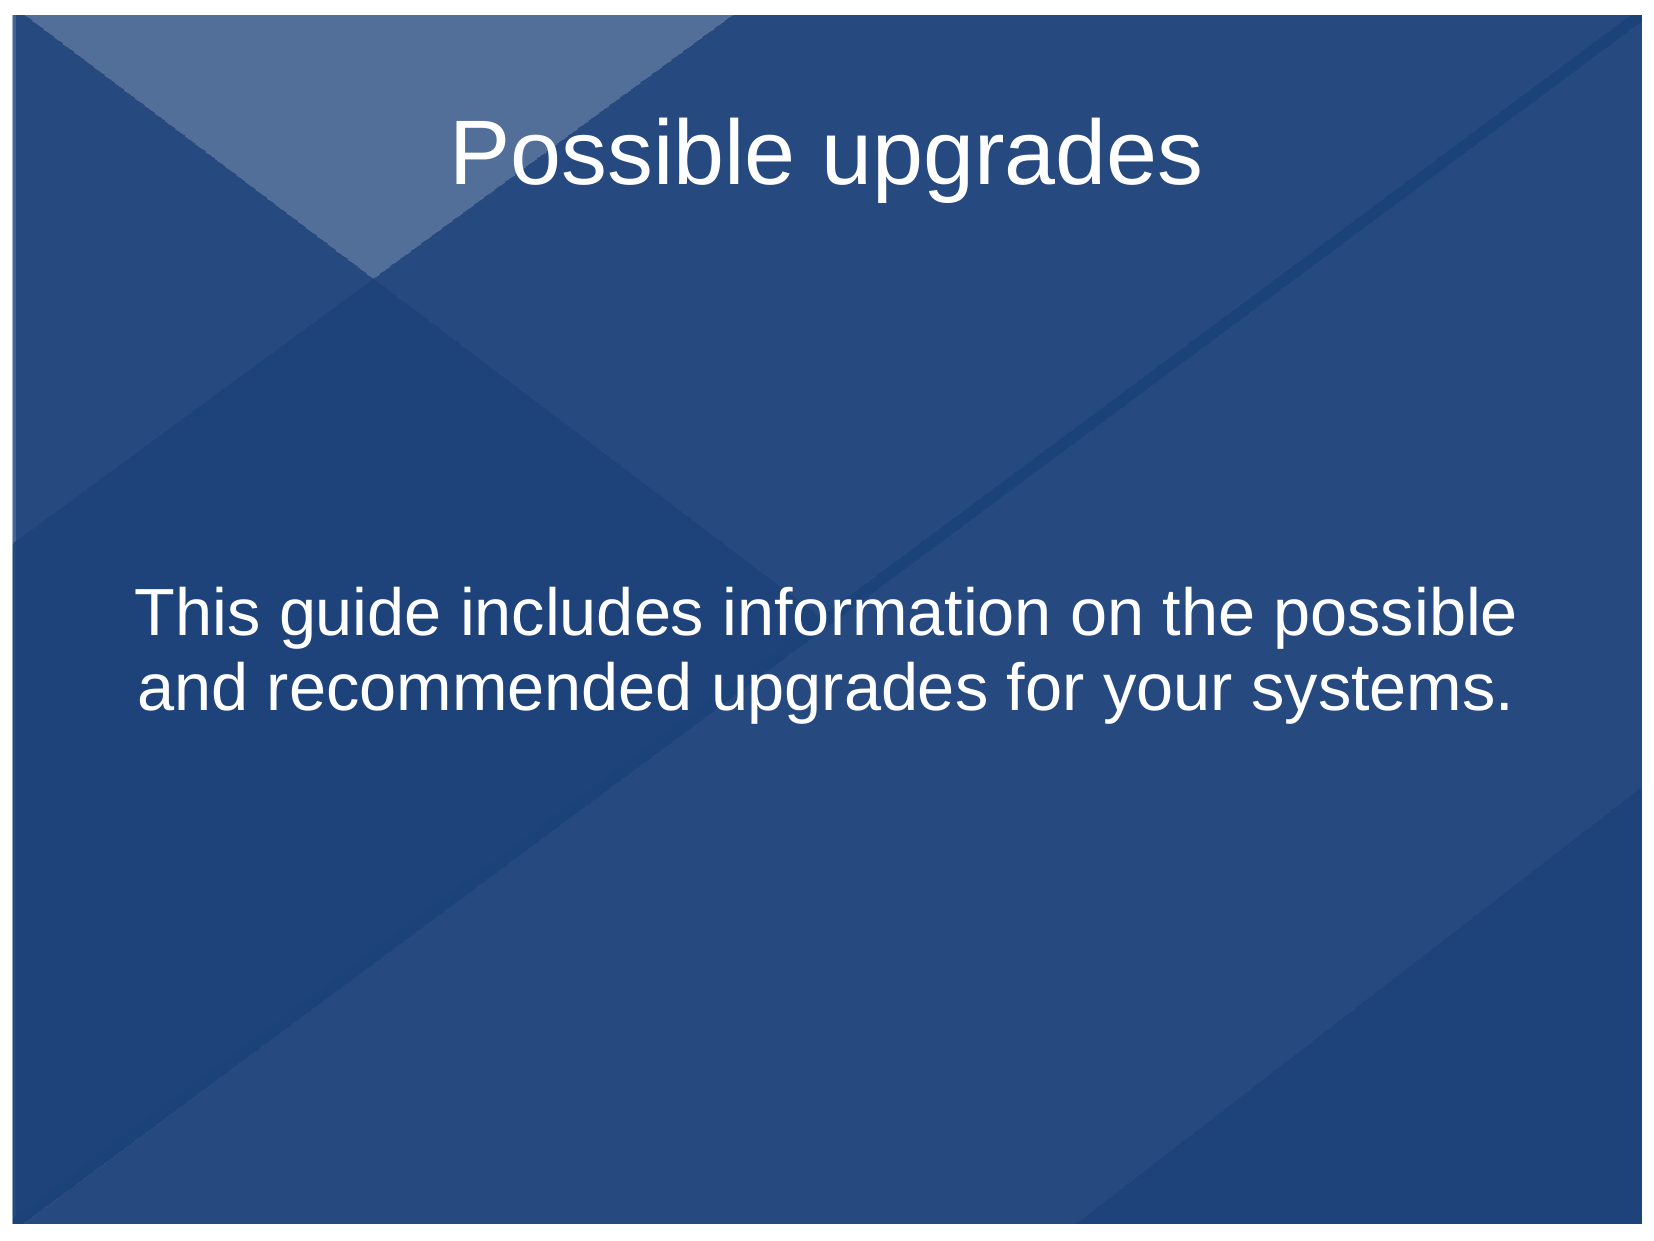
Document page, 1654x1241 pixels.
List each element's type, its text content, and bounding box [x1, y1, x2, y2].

title Possible upgrades [82, 49, 1571, 257]
subtitle This guide includes information on the possible and recommended upgrades for your systems. [82, 290, 1571, 1010]
picture [0, 0, 1654, 1241]
